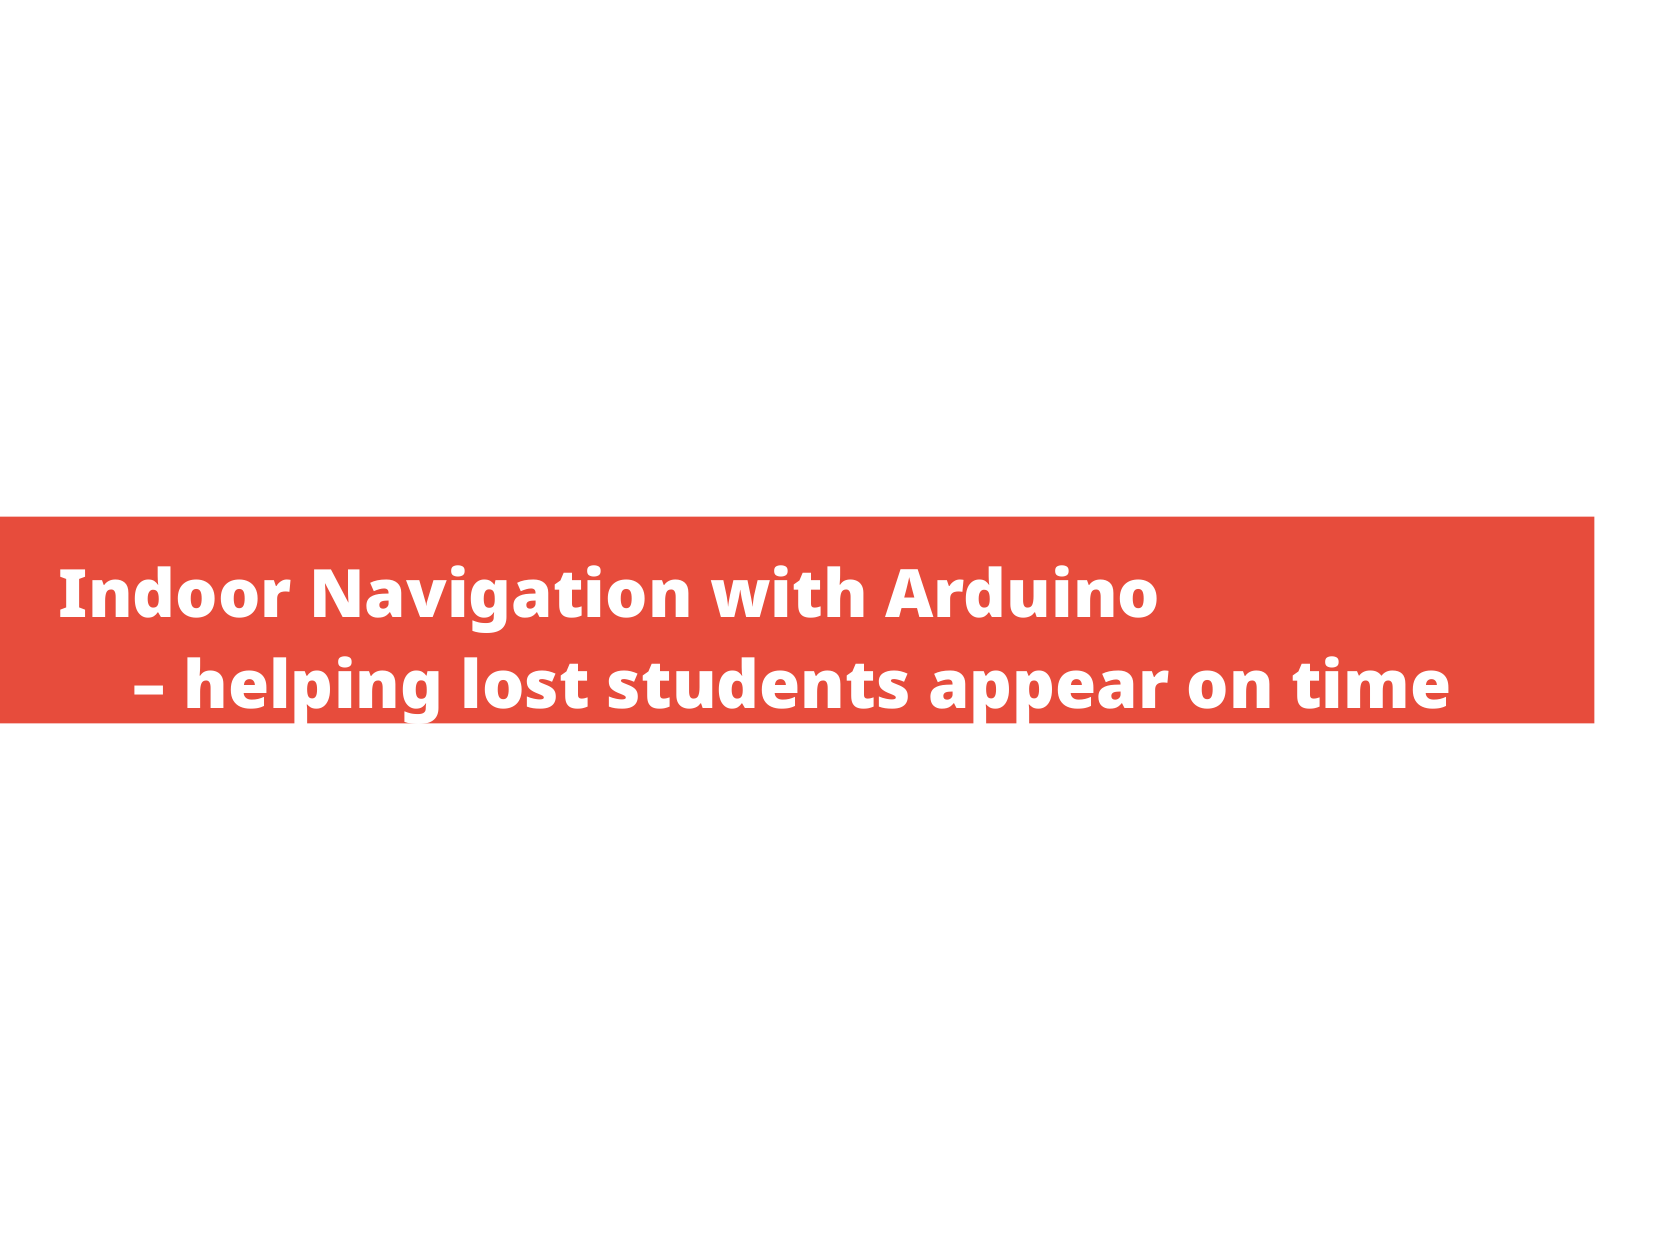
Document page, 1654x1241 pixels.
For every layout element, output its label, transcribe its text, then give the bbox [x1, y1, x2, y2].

title Indoor Navigation with Arduino – helping lost students appear on time [59, 546, 1595, 694]
